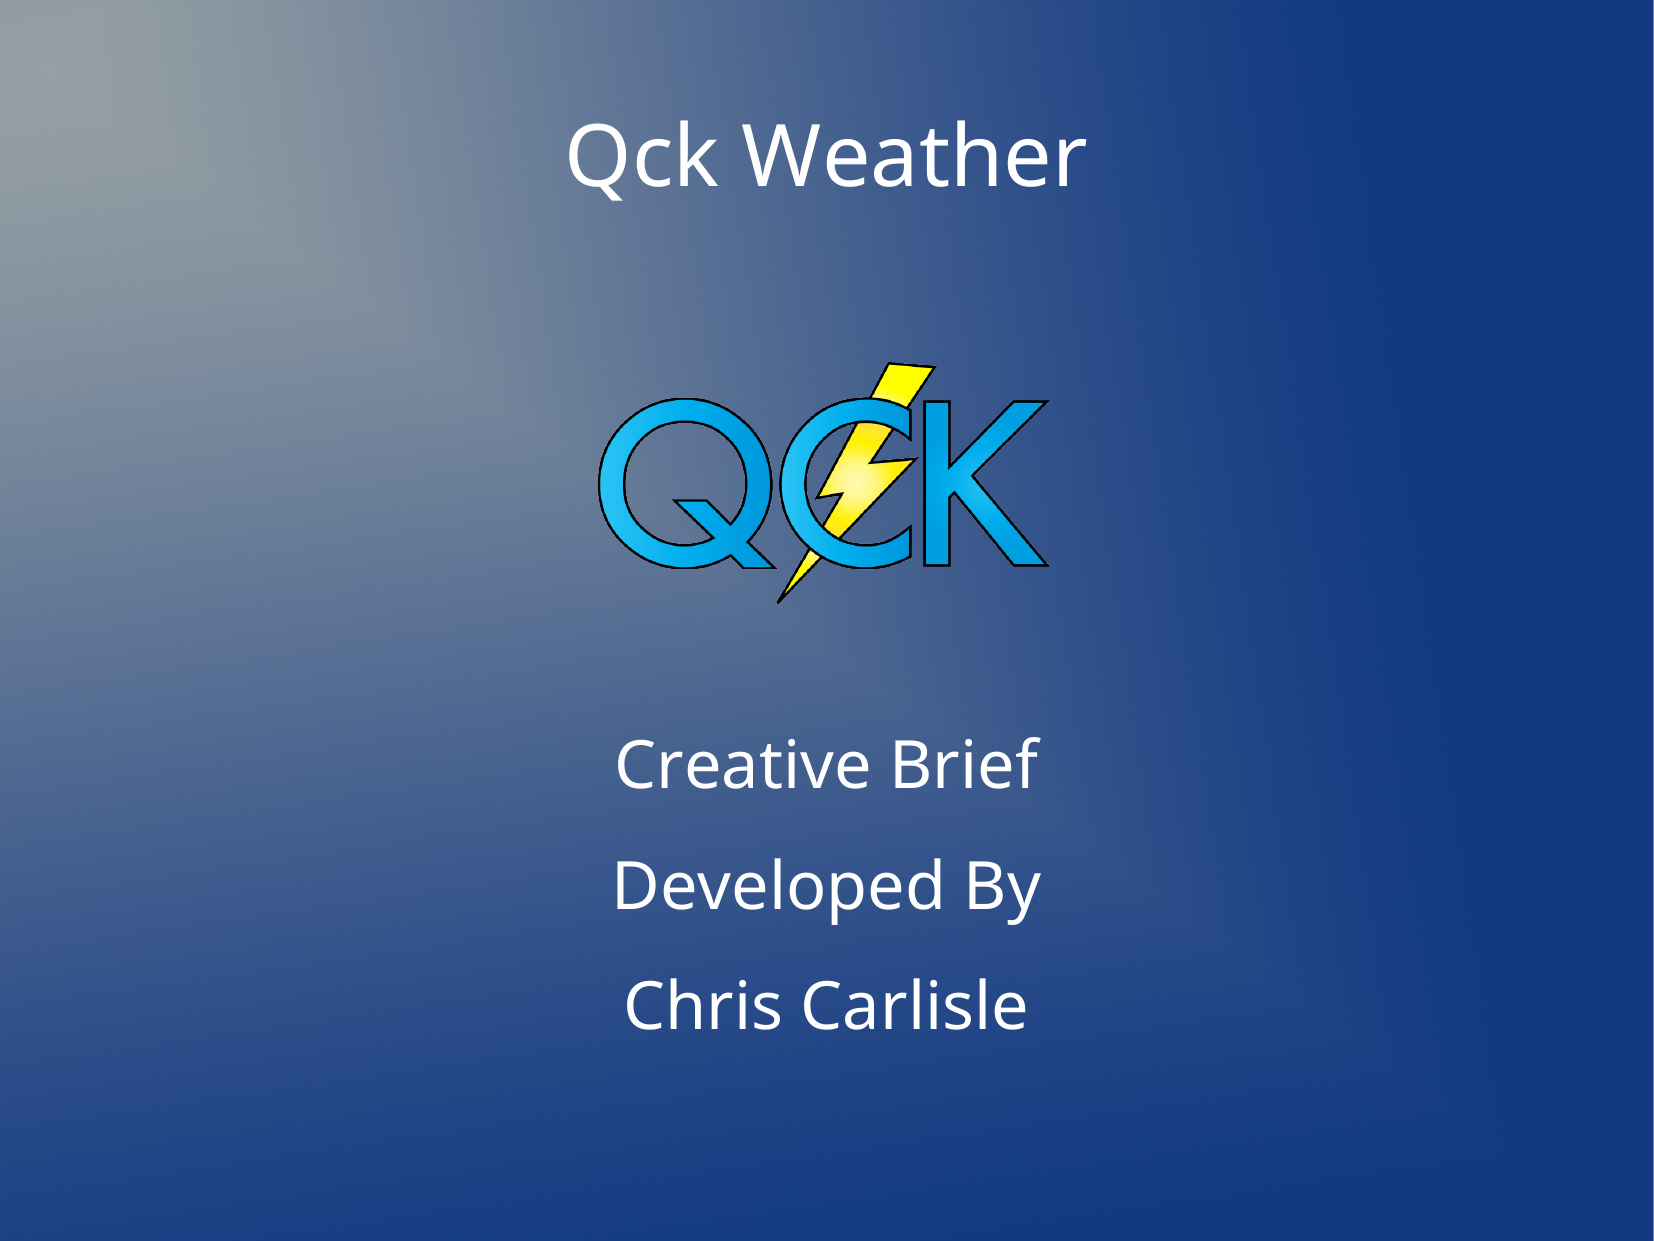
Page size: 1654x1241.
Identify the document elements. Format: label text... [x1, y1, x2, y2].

list Creative Brief Developed By Chris Carlisle [82, 717, 1571, 1109]
title Qck Weather [82, 49, 1571, 257]
picture [0, 0, 1654, 1241]
